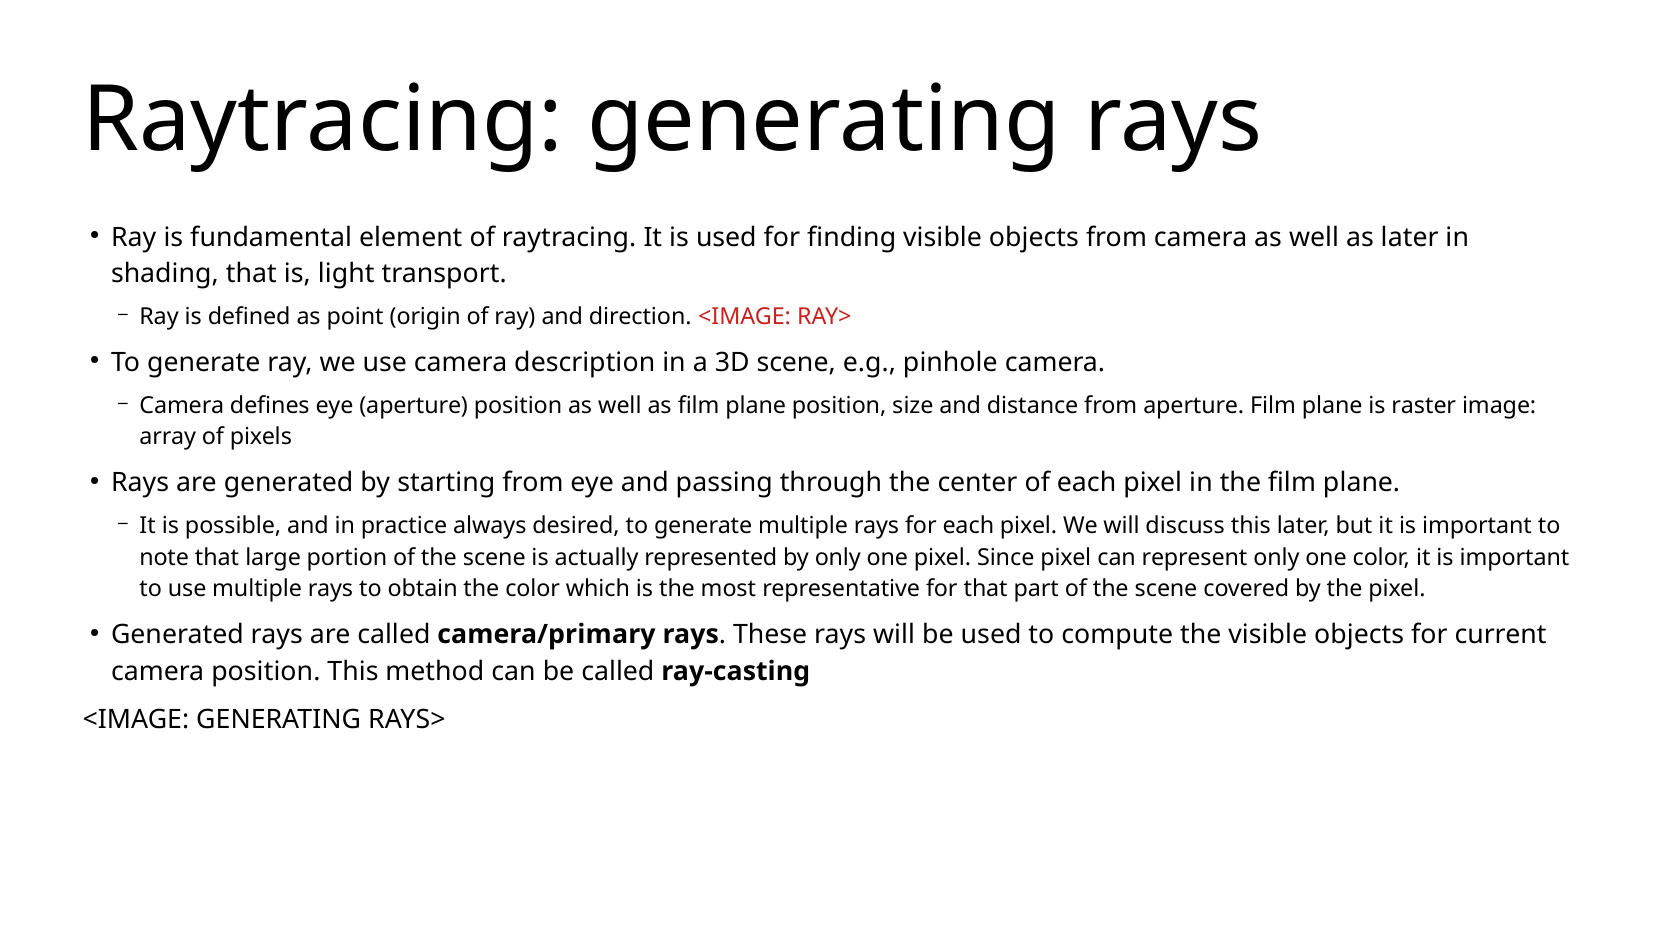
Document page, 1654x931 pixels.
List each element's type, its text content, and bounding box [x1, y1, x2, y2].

title Raytracing: generating rays [82, 37, 1571, 193]
list Ray is fundamental element of raytracing. It is used for finding visible objects from camera as well as later in shading, that is, light transport. Ray is defined as point (origin of ray) and direction. <IMAGE: RAY> To generate ray, we use camera description in a 3D scene, e.g., pinhole camera. Camera defines eye (aperture) position as well as film plane position, size and distance from aperture. Film plane is raster image: array of pixels Rays are generated by starting from eye and passing through the center of each pixel in the film plane. It is possible, and in practice always desired, to generate multiple rays for each pixel. We will discuss this later, but it is important to note that large portion of the scene is actually represented by only one pixel. Since pixel can represent only one color, it is important to use multiple rays to obtain the color which is the most representative for that part of the scene covered by the pixel. Generated rays are called camera/primary rays. These rays will be used to compute the visible objects for current camera position. This method can be called ray-casting <IMAGE: GENERATING RAYS> [82, 217, 1571, 758]
